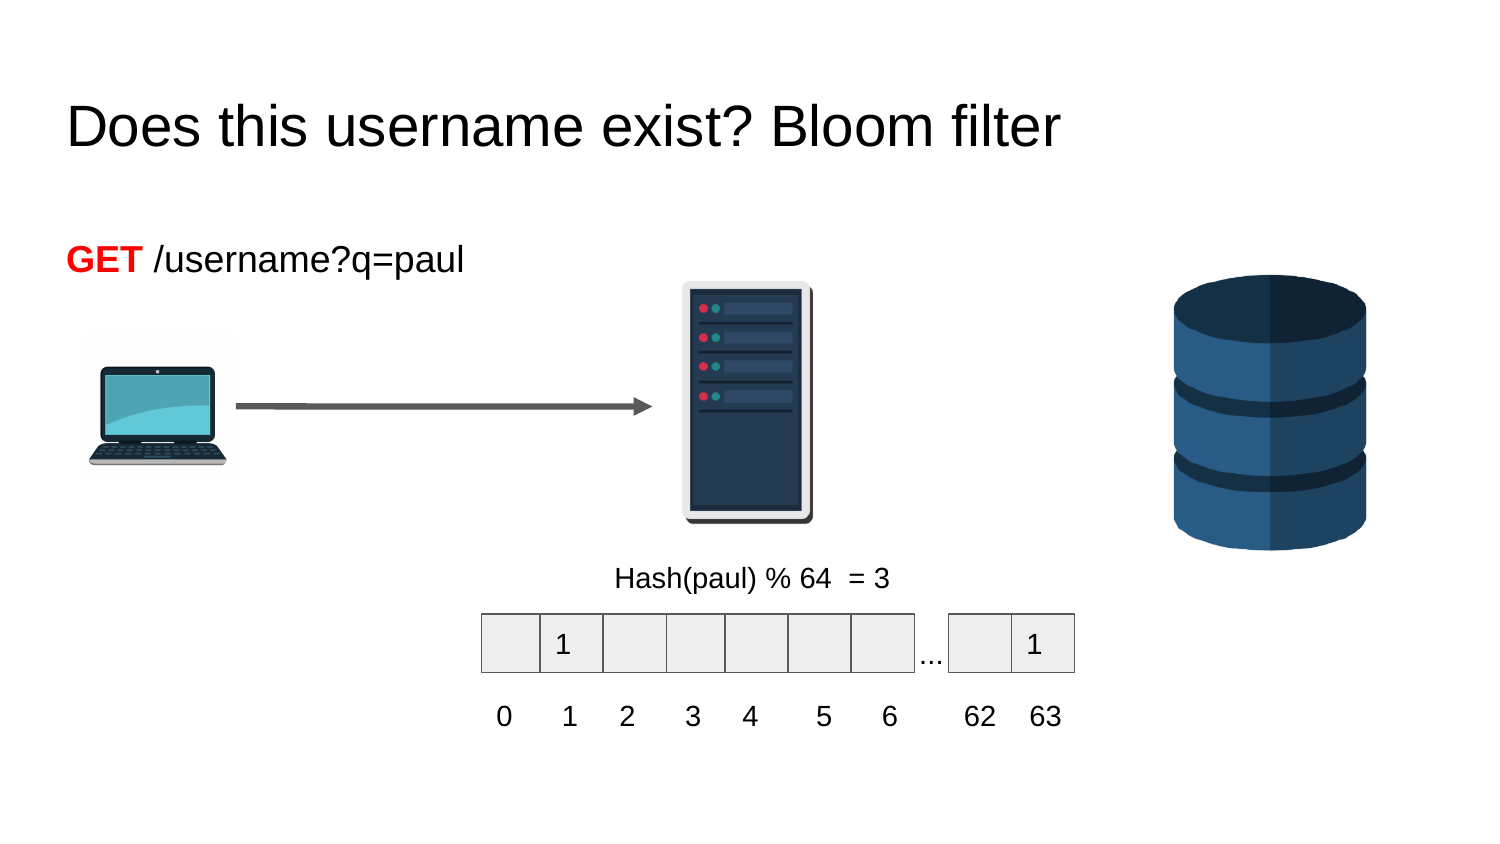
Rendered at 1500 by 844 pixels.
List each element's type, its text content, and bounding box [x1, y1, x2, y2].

text_box [948, 613, 1011, 673]
text_box GET /username?q=paul [51, 219, 545, 314]
text_box 1 [540, 613, 603, 673]
text_box [603, 613, 915, 673]
text_box 1 [1011, 613, 1075, 673]
text_box [481, 613, 540, 673]
text_box 0 1 2 3 4 5 6 62 63 [473, 682, 1120, 728]
picture [652, 250, 848, 544]
picture [1148, 244, 1397, 568]
text_box ... [904, 620, 1002, 667]
text_box Hash(paul) % 64 = 3 [599, 544, 965, 603]
title Does this username exist? Bloom filter [51, 72, 1096, 167]
picture [84, 330, 236, 483]
